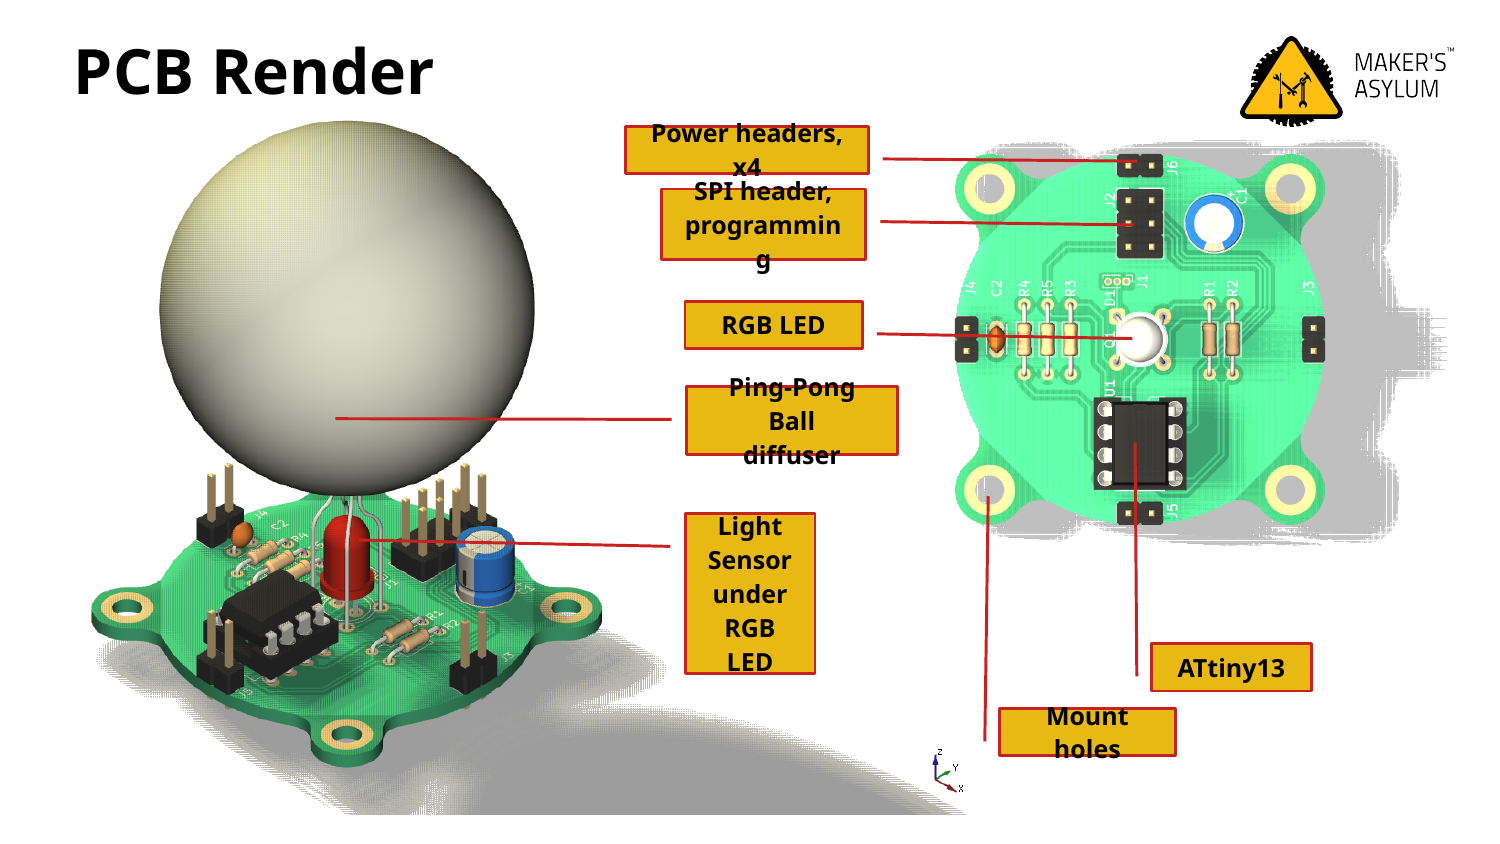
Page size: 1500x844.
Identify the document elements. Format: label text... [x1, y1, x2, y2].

text_box ATtiny13 [1152, 644, 1311, 691]
picture [76, 112, 1447, 815]
text_box Light Sensor under RGB LED [685, 514, 815, 673]
text_box PCB Render [58, 11, 822, 127]
text_box Ping-Pong Ball diffuser [686, 387, 898, 455]
picture [1240, 36, 1454, 128]
text_box Mount holes [1000, 709, 1175, 756]
